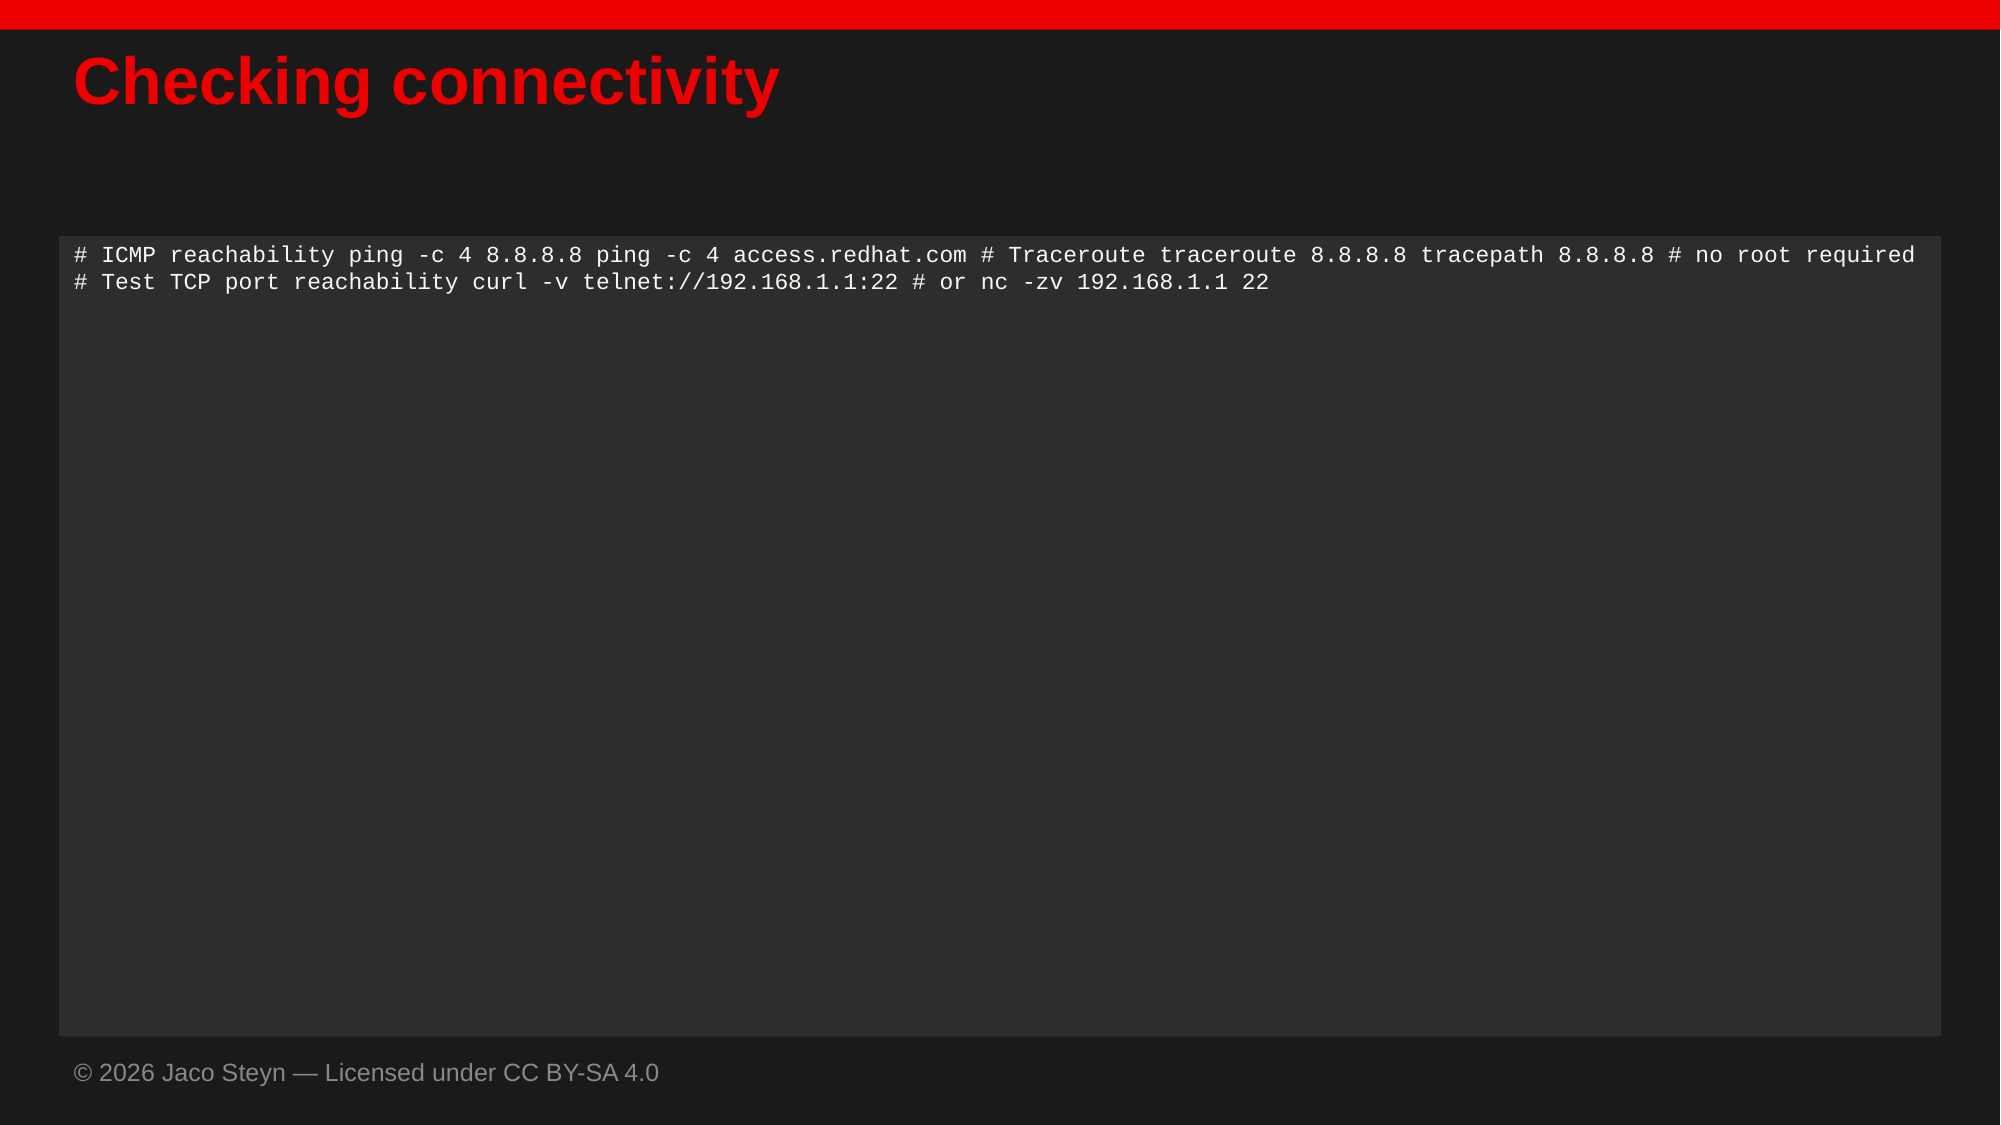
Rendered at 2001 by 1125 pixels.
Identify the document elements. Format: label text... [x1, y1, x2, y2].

text_box © 2026 Jaco Steyn — Licensed under CC BY-SA 4.0 [59, 1051, 1942, 1093]
text_box # ICMP reachability ping -c 4 8.8.8.8 ping -c 4 access.redhat.com # Traceroute traceroute 8.8.8.8 tracepath 8.8.8.8 # no root required # Test TCP port reachability curl -v telnet://192.168.1.1:22 # or nc -zv 192.168.1.1 22 [59, 236, 1942, 1037]
text_box [0, 0, 2001, 30]
text_box Checking connectivity [59, 36, 1942, 208]
